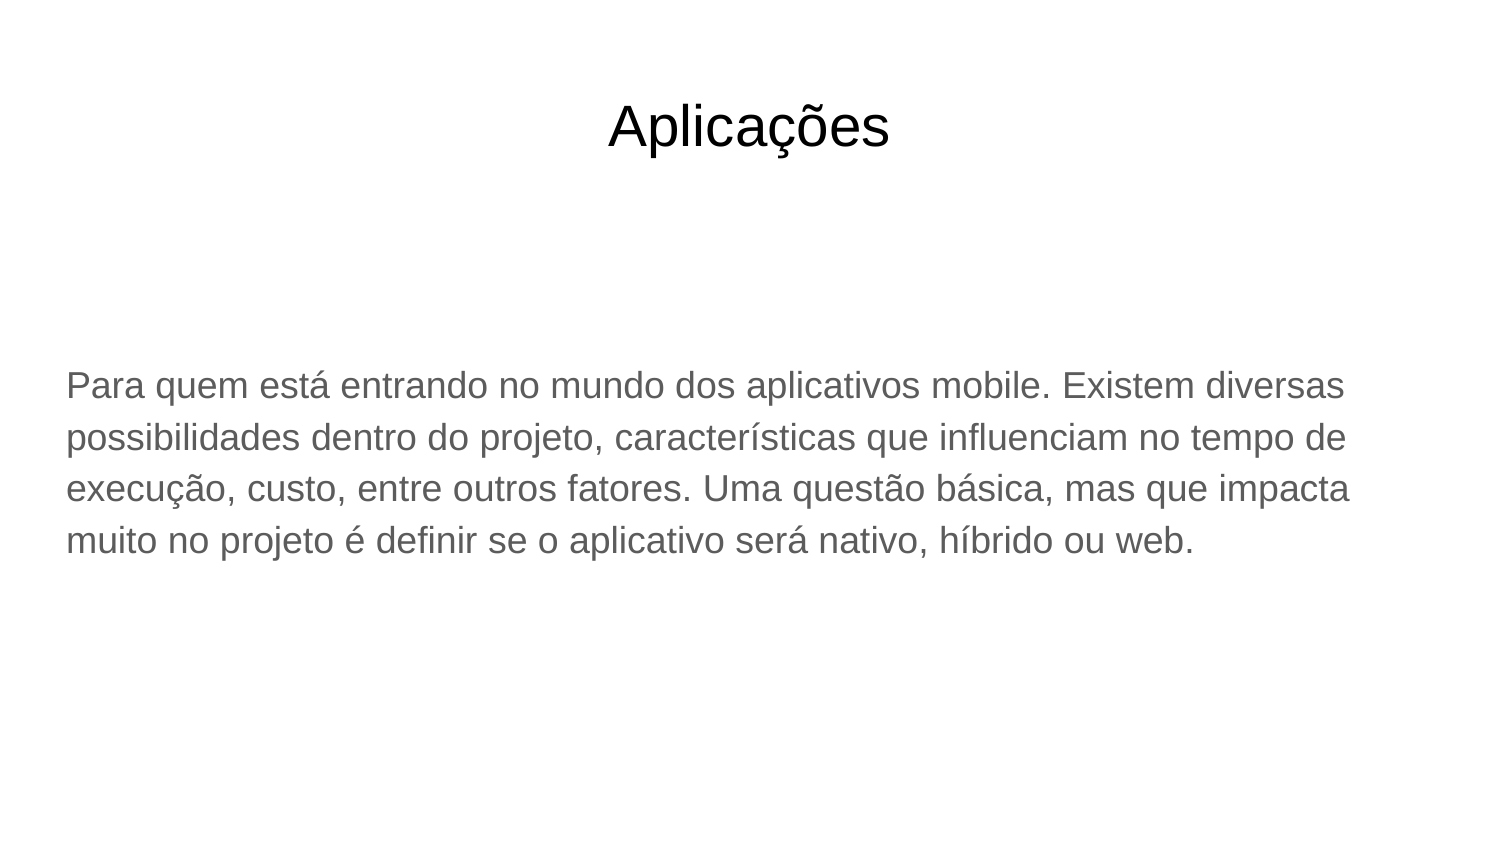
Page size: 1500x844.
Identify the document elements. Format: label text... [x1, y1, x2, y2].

title Aplicações [51, 72, 1449, 167]
list Para quem está entrando no mundo dos aplicativos mobile. Existem diversas possibilidades dentro do projeto, características que influenciam no tempo de execução, custo, entre outros fatores. Uma questão básica, mas que impacta muito no projeto é definir se o aplicativo será nativo, híbrido ou web. [51, 339, 1449, 714]
